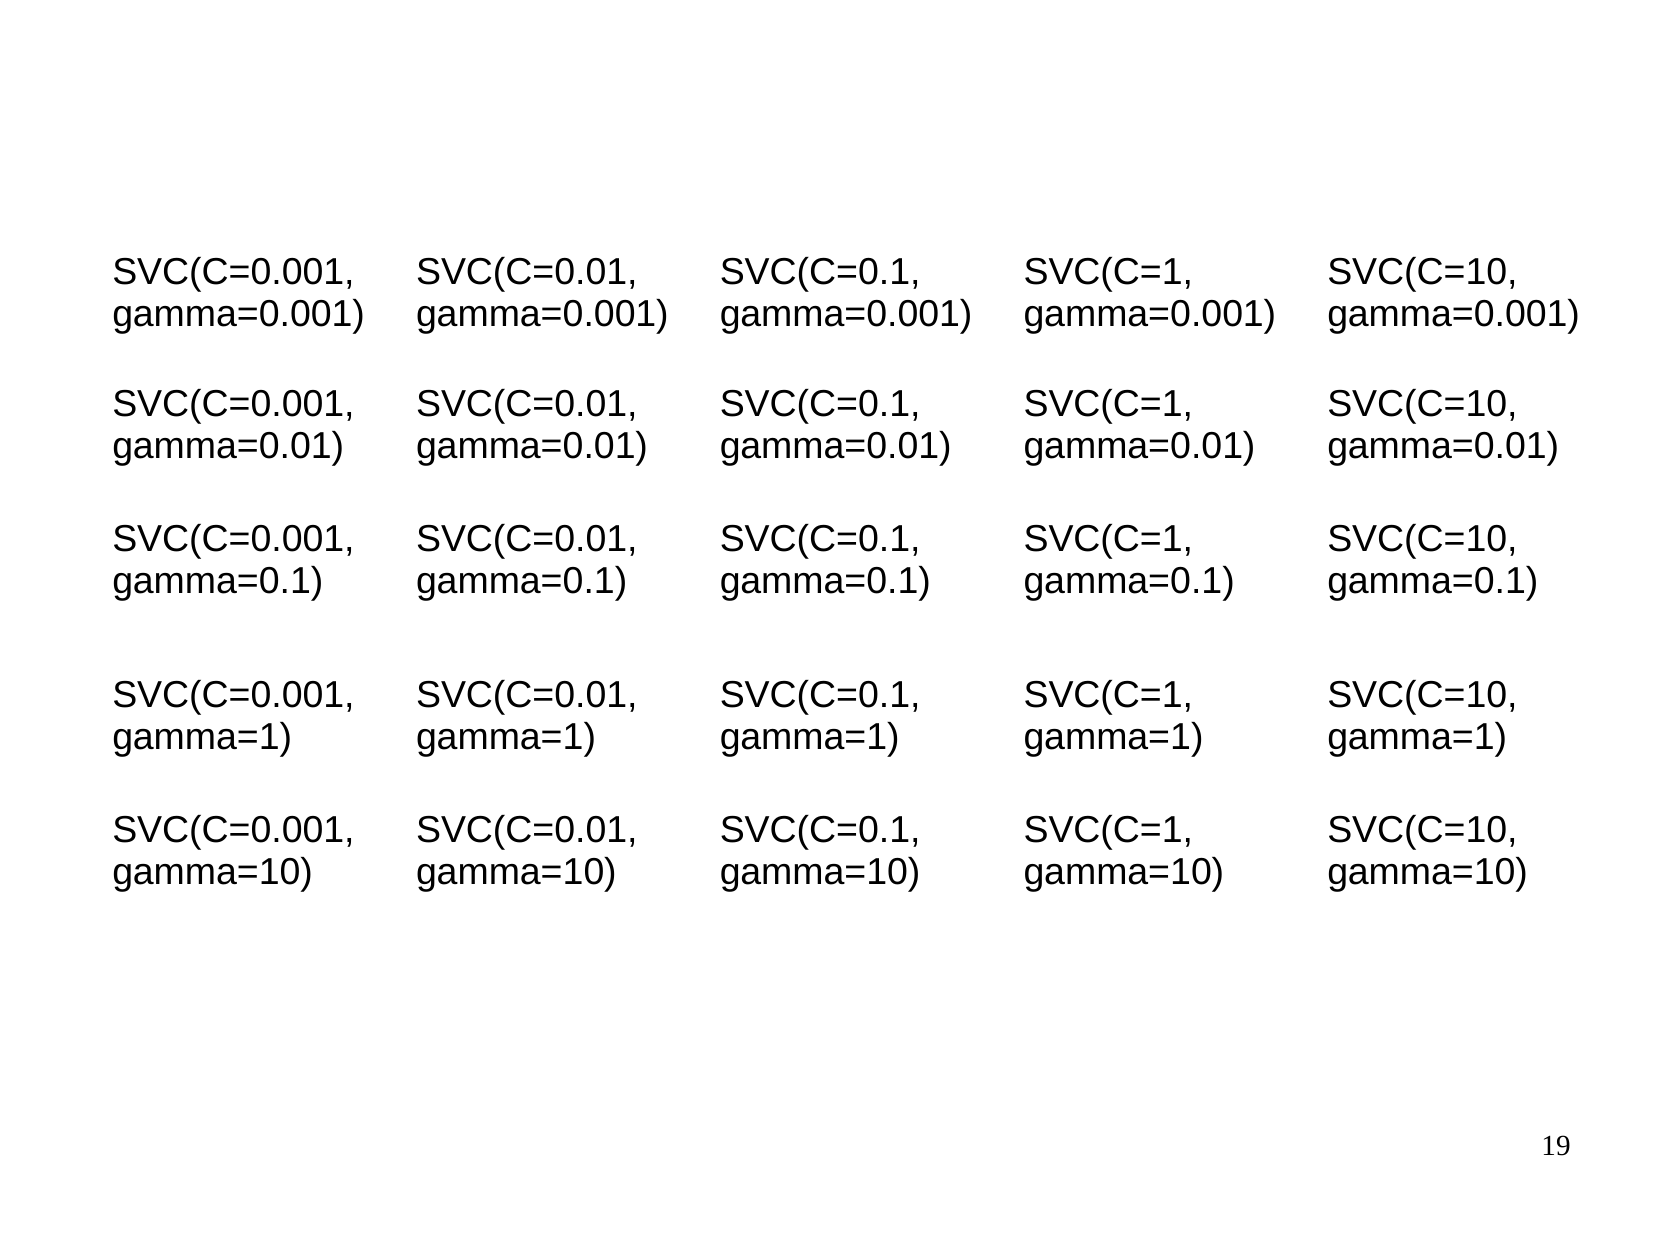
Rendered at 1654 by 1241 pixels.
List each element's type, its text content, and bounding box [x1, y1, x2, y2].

text_box SVC(C=10, gamma=0.001) [1312, 243, 1613, 342]
text_box SVC(C=0.001, gamma=1) [97, 666, 398, 766]
text_box SVC(C=0.001, gamma=0.01) [97, 375, 398, 474]
text_box SVC(C=10, gamma=10) [1312, 801, 1613, 901]
text_box SVC(C=0.01, gamma=10) [401, 801, 702, 901]
text_box SVC(C=0.1, gamma=0.01) [705, 375, 1006, 474]
text_box SVC(C=10, gamma=0.1) [1312, 510, 1613, 609]
text_box SVC(C=1, gamma=0.001) [1008, 243, 1309, 342]
text_box SVC(C=10, gamma=1) [1312, 666, 1613, 766]
text_box SVC(C=0.01, gamma=0.01) [401, 375, 702, 474]
text_box SVC(C=0.001, gamma=0.001) [97, 243, 398, 342]
text_box SVC(C=0.01, gamma=0.1) [401, 510, 702, 609]
text_box SVC(C=0.1, gamma=0.1) [705, 510, 1006, 609]
text_box SVC(C=0.1, gamma=10) [705, 801, 1006, 901]
text_box SVC(C=0.001, gamma=0.1) [97, 510, 398, 609]
text_box SVC(C=1, gamma=0.01) [1008, 375, 1309, 474]
text_box SVC(C=10, gamma=0.01) [1312, 375, 1613, 474]
text_box SVC(C=0.1, gamma=1) [705, 666, 1006, 766]
text_box SVC(C=0.01, gamma=0.001) [401, 243, 702, 342]
text_box SVC(C=0.001, gamma=10) [97, 801, 398, 901]
text_box SVC(C=1, gamma=1) [1008, 666, 1309, 766]
text_box SVC(C=0.1, gamma=0.001) [705, 243, 1006, 342]
text_box SVC(C=1, gamma=0.1) [1008, 510, 1309, 609]
text_box SVC(C=1, gamma=10) [1008, 801, 1309, 901]
text_box SVC(C=0.01, gamma=1) [401, 666, 702, 766]
